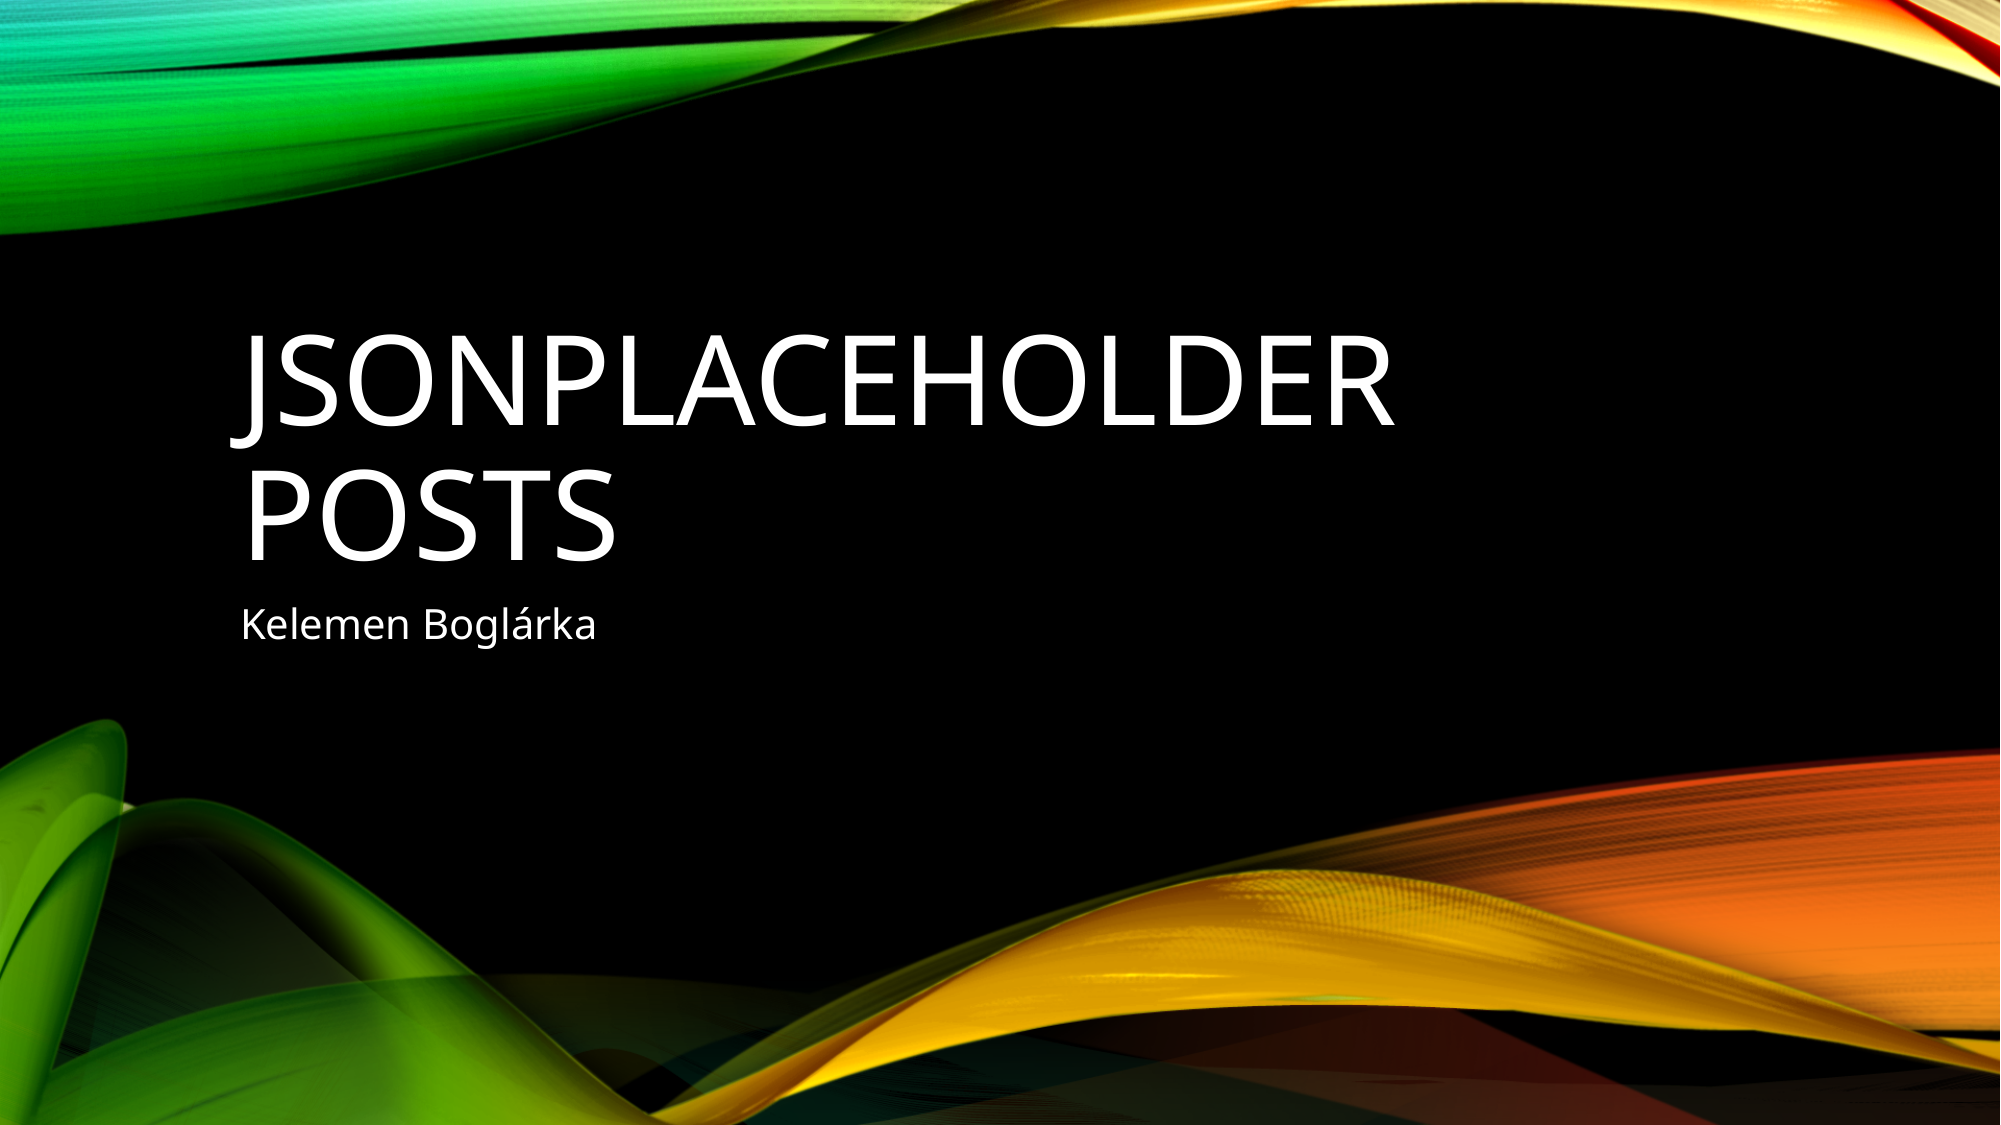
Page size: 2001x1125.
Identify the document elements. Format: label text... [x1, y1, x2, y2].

subtitle Kelemen Boglárka [225, 595, 1776, 709]
title JsONPlaceholder Posts [225, 295, 1776, 595]
